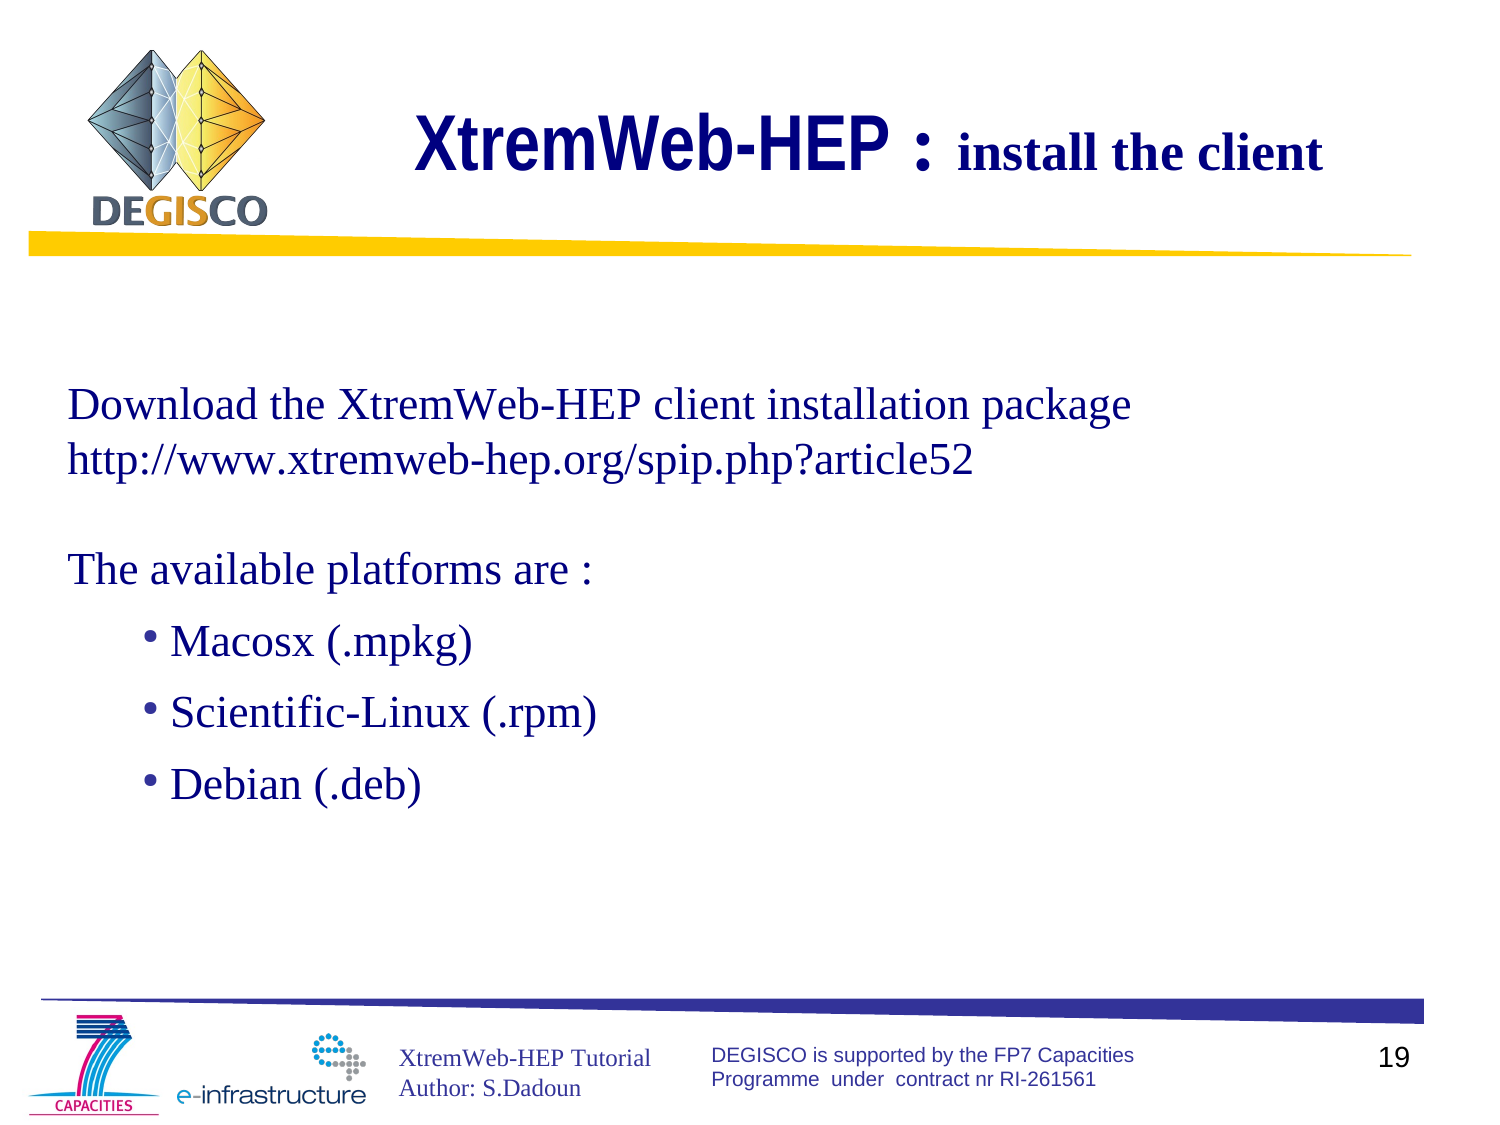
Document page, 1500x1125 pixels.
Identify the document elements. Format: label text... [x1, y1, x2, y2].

picture [177, 1033, 366, 1104]
picture [65, 44, 287, 226]
subtitle Download the XtremWeb-HEP client installation package http://www.xtremweb-hep.org/spip.php?article52 The available platforms are : Macosx (.mpkg) Scientific-Linux (.rpm) Debian (.deb) [67, 255, 1418, 999]
picture [317, 1038, 340, 1049]
picture [22, 1007, 165, 1124]
title XtremWeb-HEP : install the client [259, 56, 1479, 221]
